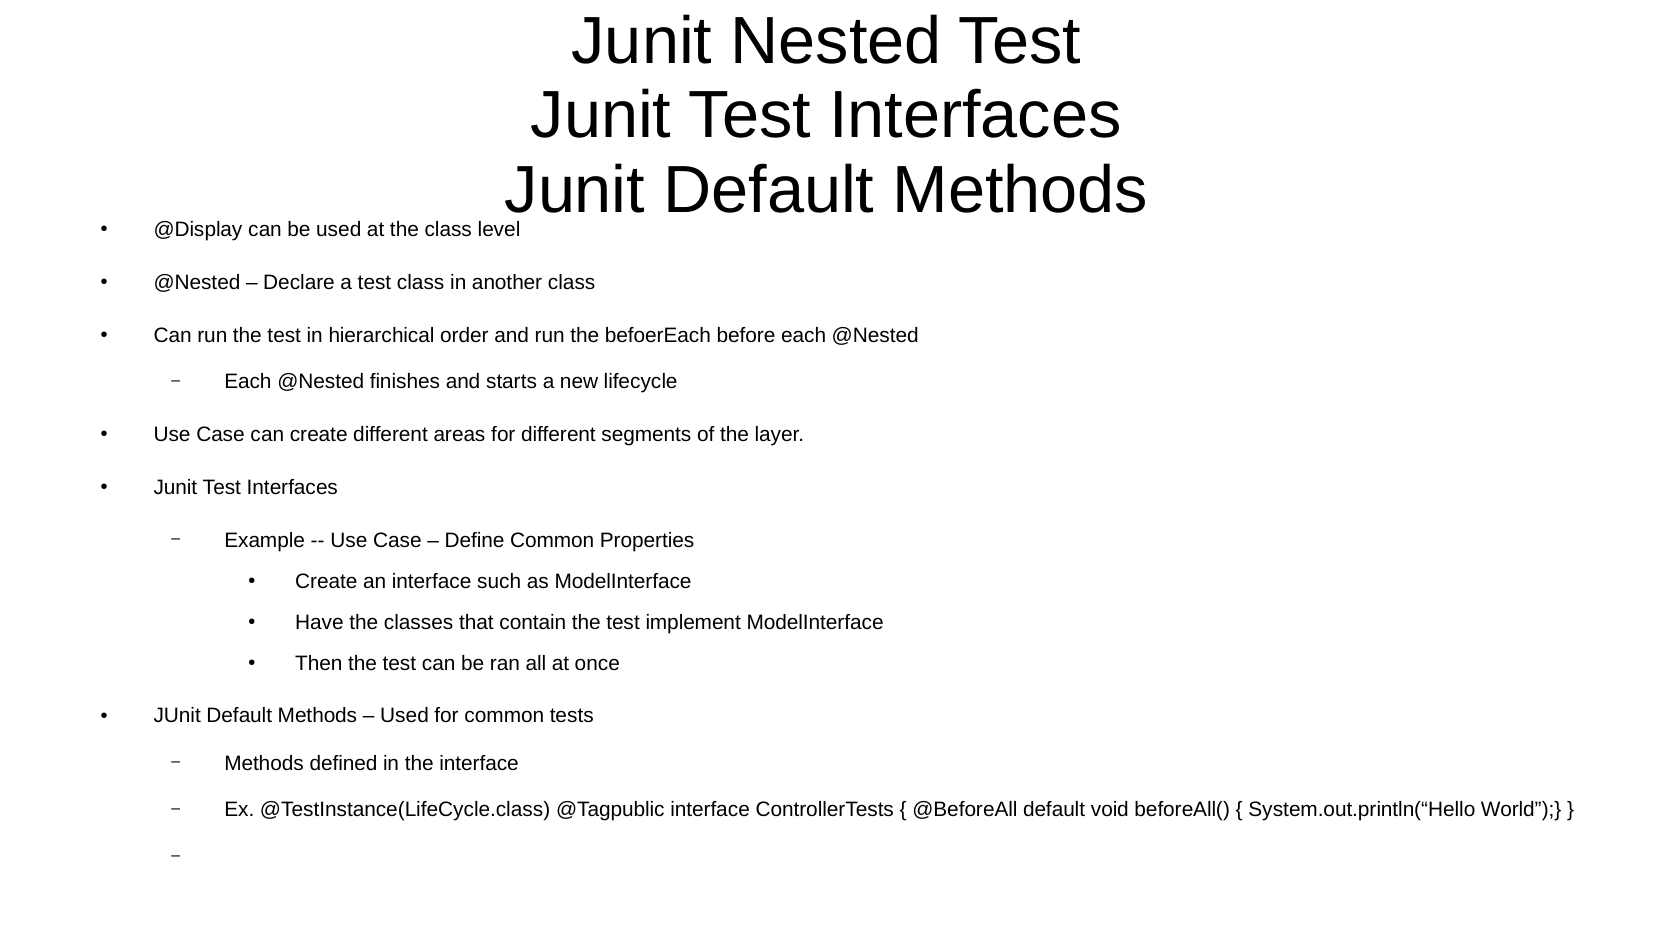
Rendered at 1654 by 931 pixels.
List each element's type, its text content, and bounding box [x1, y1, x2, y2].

title Junit Nested Test Junit Test Interfaces Junit Default Methods [82, 2, 1571, 217]
list @Display can be used at the class level @Nested – Declare a test class in another class Can run the test in hierarchical order and run the befoerEach before each @Nested Each @Nested finishes and starts a new lifecycle Use Case can create different areas for different segments of the layer. Junit Test Interfaces Example -- Use Case – Define Common Properties Create an interface such as ModelInterface Have the classes that contain the test implement ModelInterface Then the test can be ran all at once JUnit Default Methods – Used for common tests Methods defined in the interface Ex. @TestInstance(LifeCycle.class) @Tagpublic interface ControllerTests { @BeforeAll default void beforeAll() { System.out.println(“Hello World”);} } [82, 217, 1613, 901]
